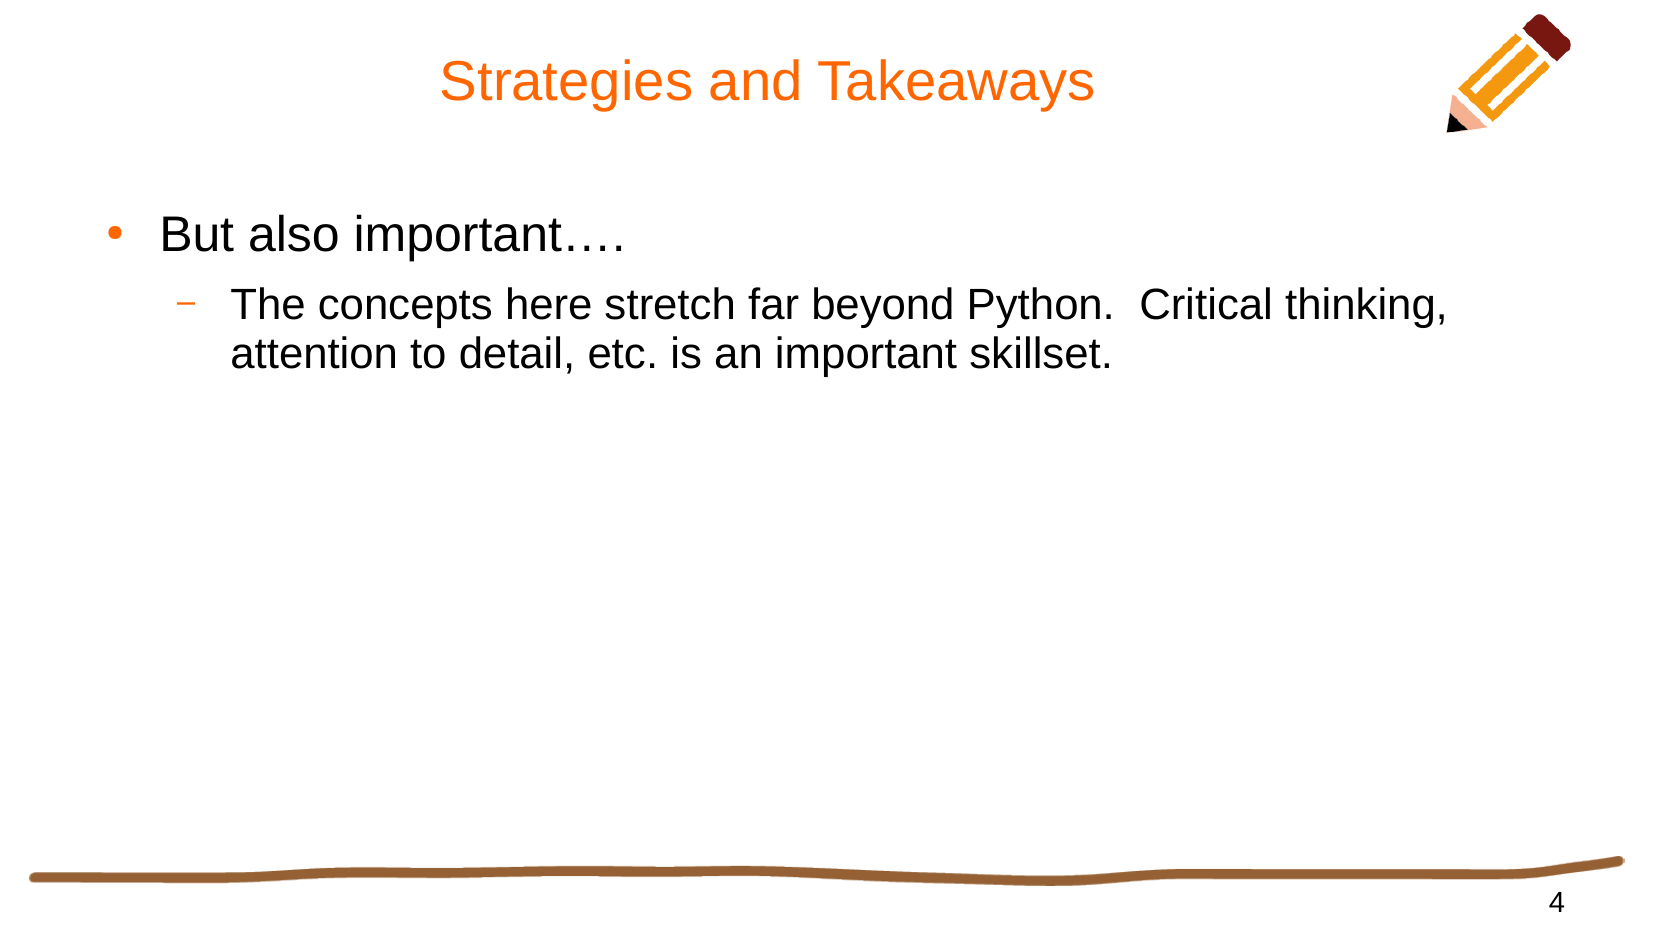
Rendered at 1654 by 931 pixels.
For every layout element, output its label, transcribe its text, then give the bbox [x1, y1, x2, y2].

title Strategies and Takeaways [88, 29, 1447, 133]
list But also important…. The concepts here stretch far beyond Python. Critical thinking, attention to detail, etc. is an important skillset. [88, 206, 1536, 857]
picture [1446, 14, 1571, 133]
picture [29, 856, 1625, 886]
